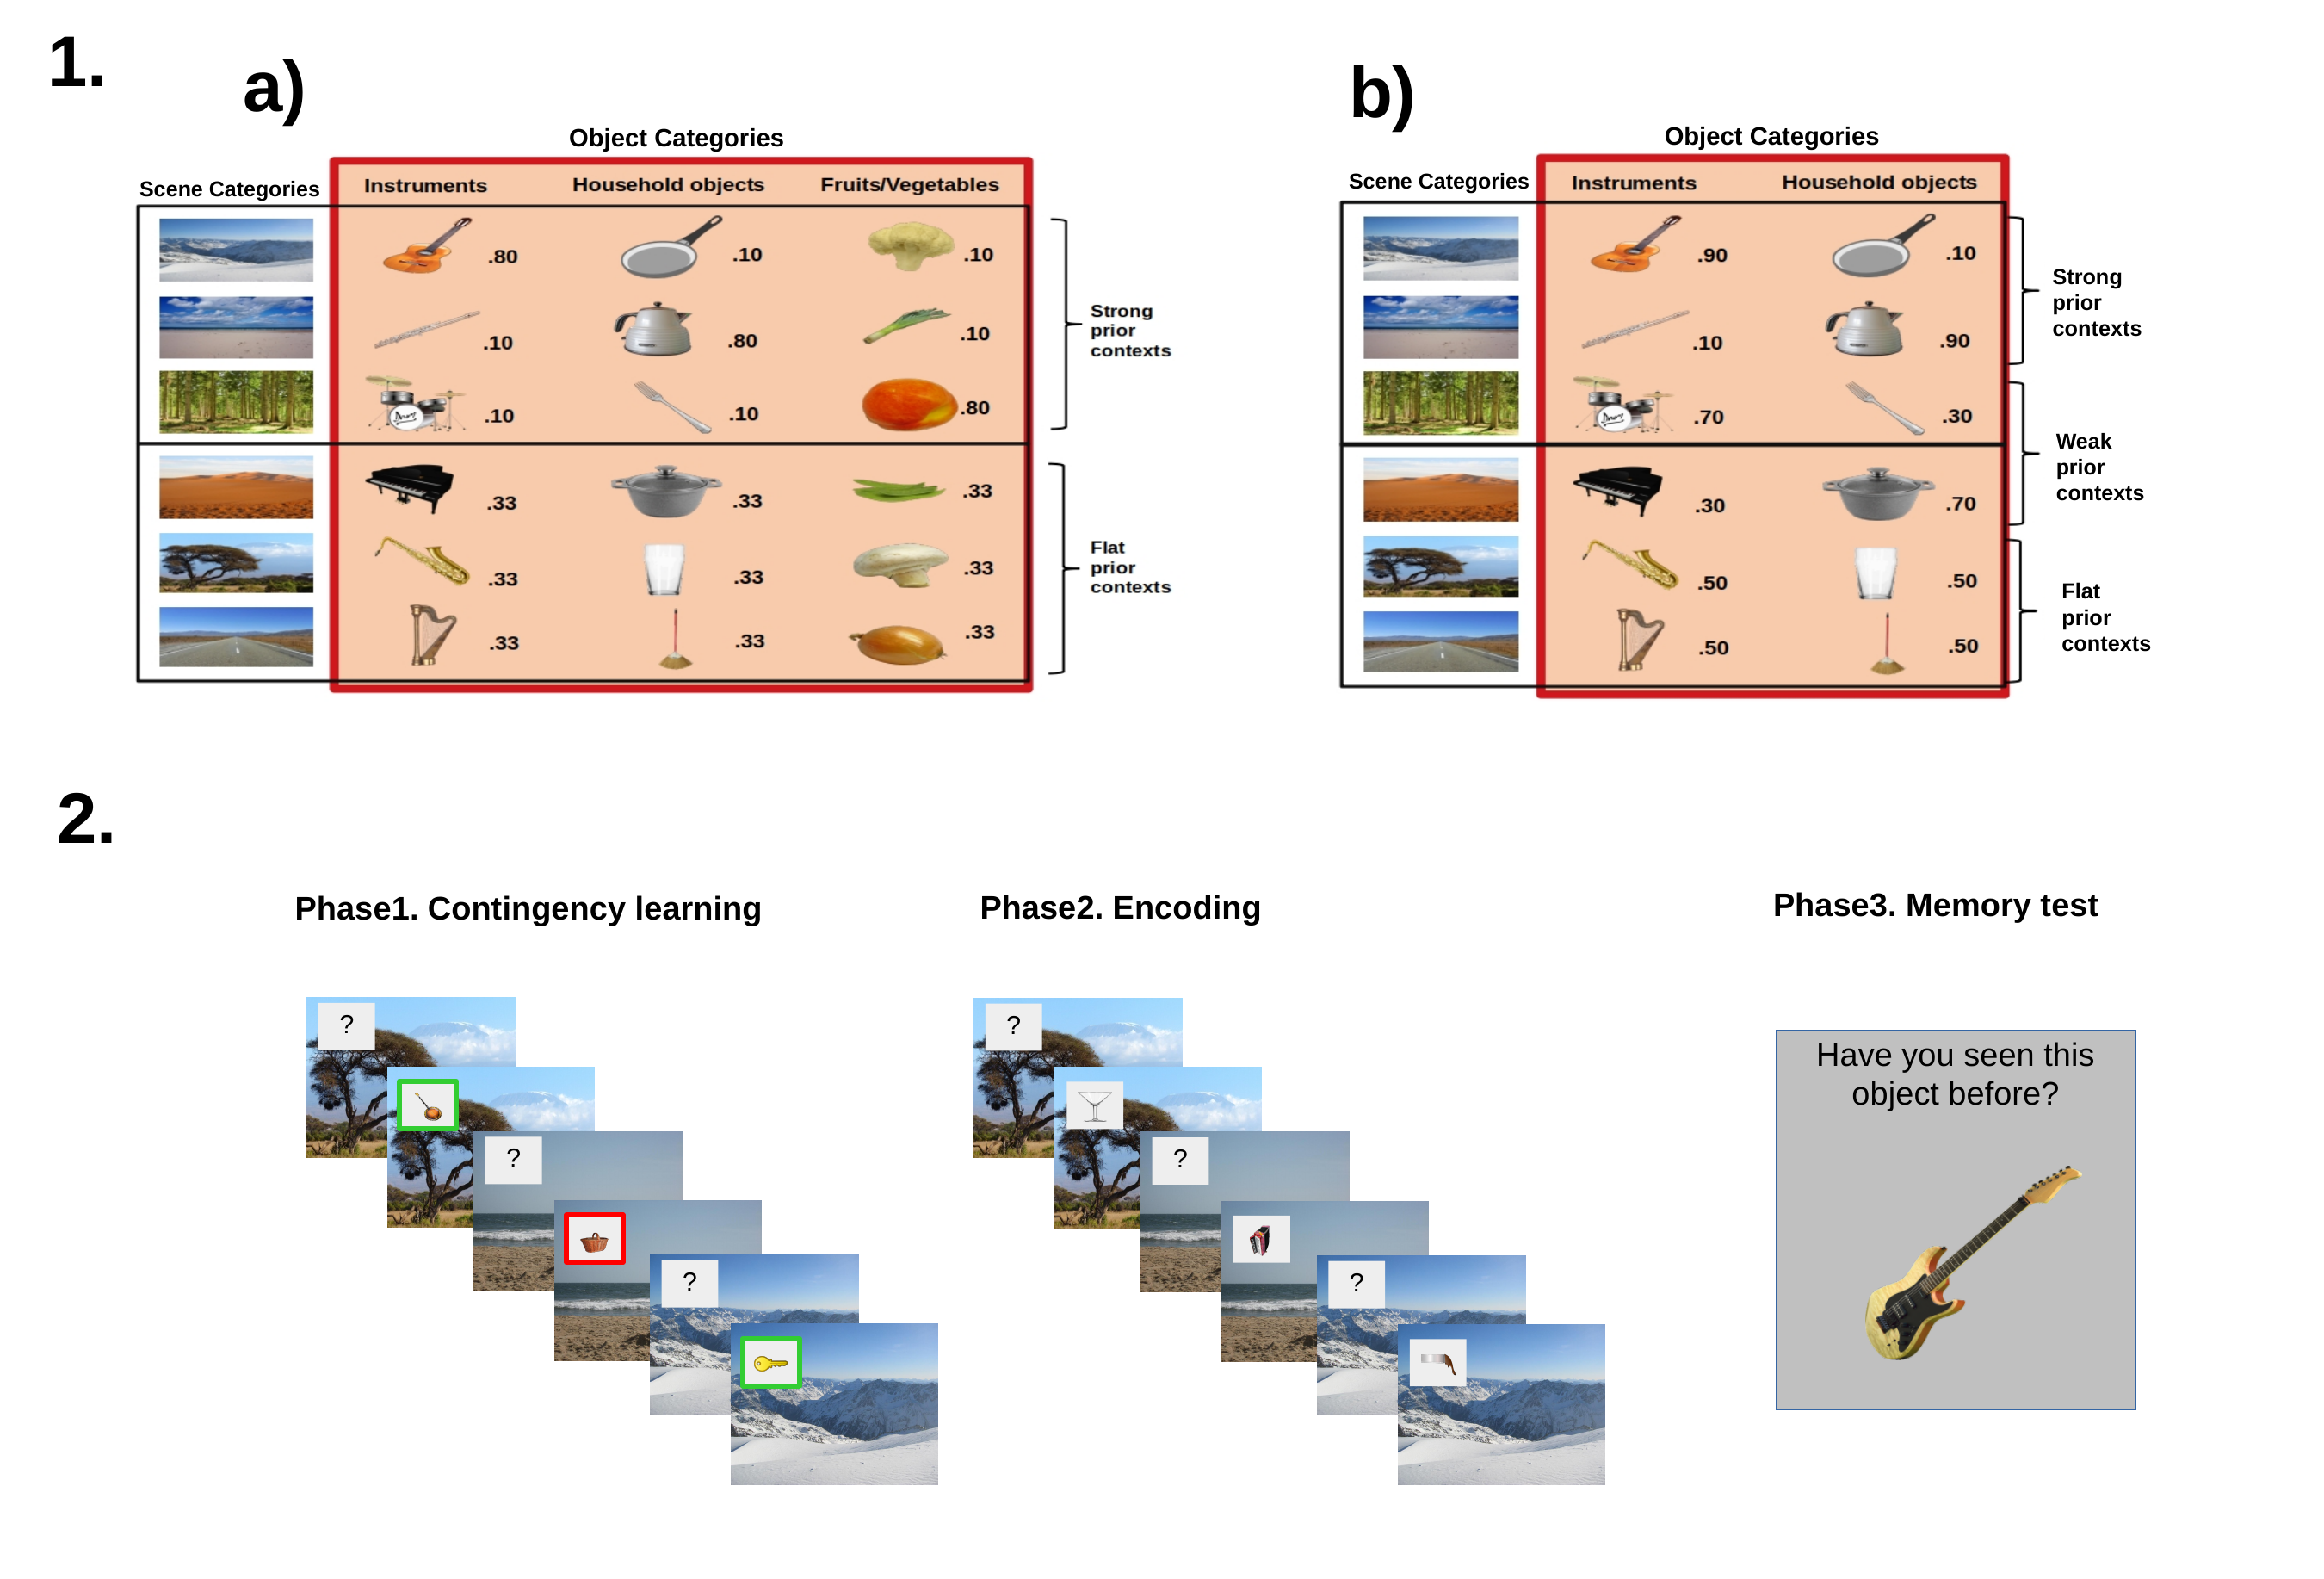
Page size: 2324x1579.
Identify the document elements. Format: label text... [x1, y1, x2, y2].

text_box 1. [34, 15, 198, 108]
text_box Have you seen this object before? [1776, 1024, 2136, 1126]
text_box Phase1. Contingency learning [279, 876, 856, 938]
text_box [1233, 1215, 1290, 1263]
text_box Flat prior contexts [2046, 567, 2234, 656]
text_box Scene Categories [124, 165, 369, 188]
text_box [743, 1338, 800, 1386]
text_box Phase2. Encoding [964, 876, 1523, 937]
text_box [1066, 1081, 1124, 1130]
picture [1865, 1166, 2082, 1360]
text_box ? [1152, 1137, 1209, 1185]
text_box b) [1336, 46, 1499, 140]
text_box ? [661, 1260, 719, 1308]
picture [116, 133, 2045, 752]
text_box [1776, 1126, 2136, 1410]
picture [973, 998, 1605, 1486]
text_box Phase3. Memory test [1758, 874, 2209, 934]
text_box 2. [44, 772, 207, 866]
text_box Object Categories [1648, 109, 1950, 135]
text_box ? [985, 1003, 1042, 1051]
text_box ? [1328, 1260, 1386, 1309]
text_box Object Categories [553, 111, 943, 156]
text_box [1409, 1339, 1467, 1387]
text_box ? [485, 1136, 542, 1185]
text_box ? [318, 1002, 375, 1050]
text_box [399, 1081, 457, 1129]
text_box Strong prior contexts [2045, 252, 2182, 356]
text_box Weak prior contexts [2045, 418, 2189, 466]
text_box [566, 1215, 623, 1263]
picture [306, 997, 938, 1485]
text_box a) [230, 40, 393, 133]
